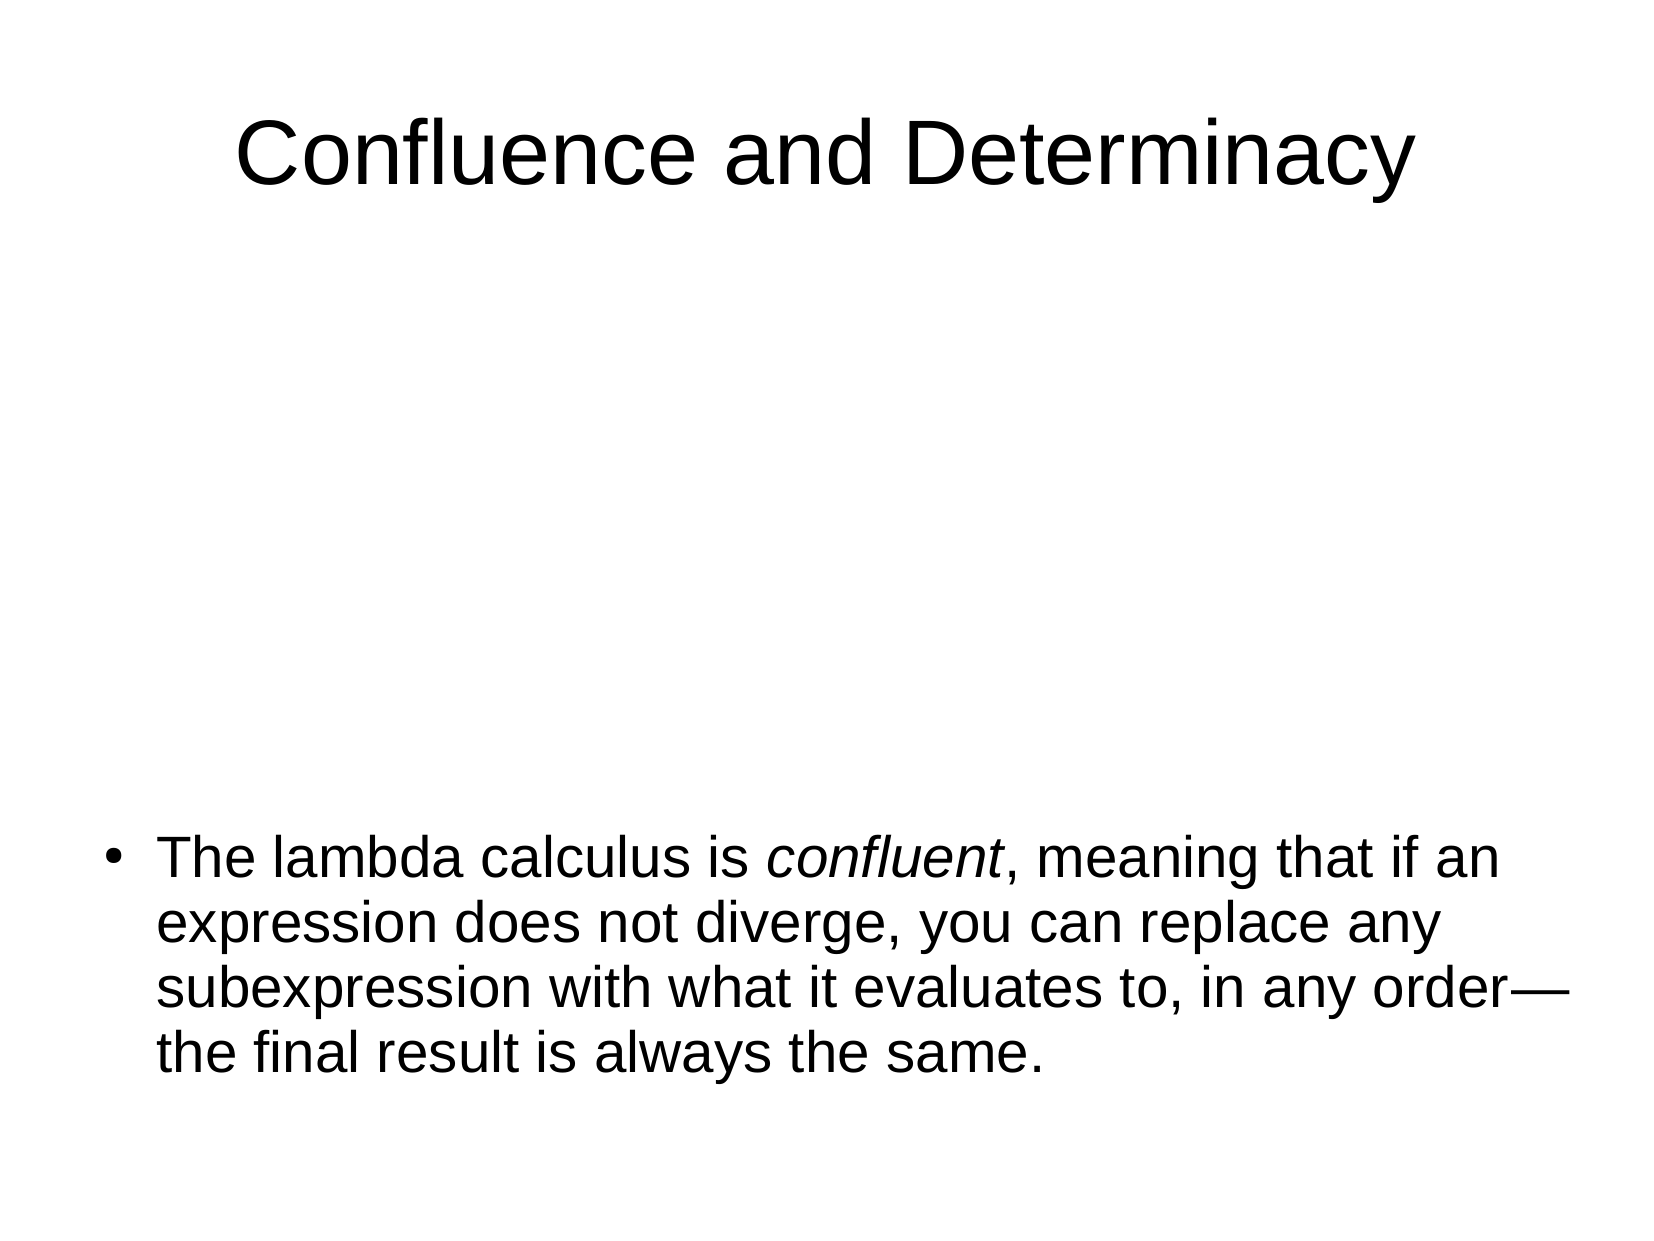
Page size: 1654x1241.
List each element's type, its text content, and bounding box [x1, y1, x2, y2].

list The lambda calculus is confluent, meaning that if an expression does not diverge, you can replace any subexpression with what it evaluates to, in any order—the final result is always the same. [85, 825, 1574, 1139]
title Confluence and Determinacy [82, 49, 1571, 257]
